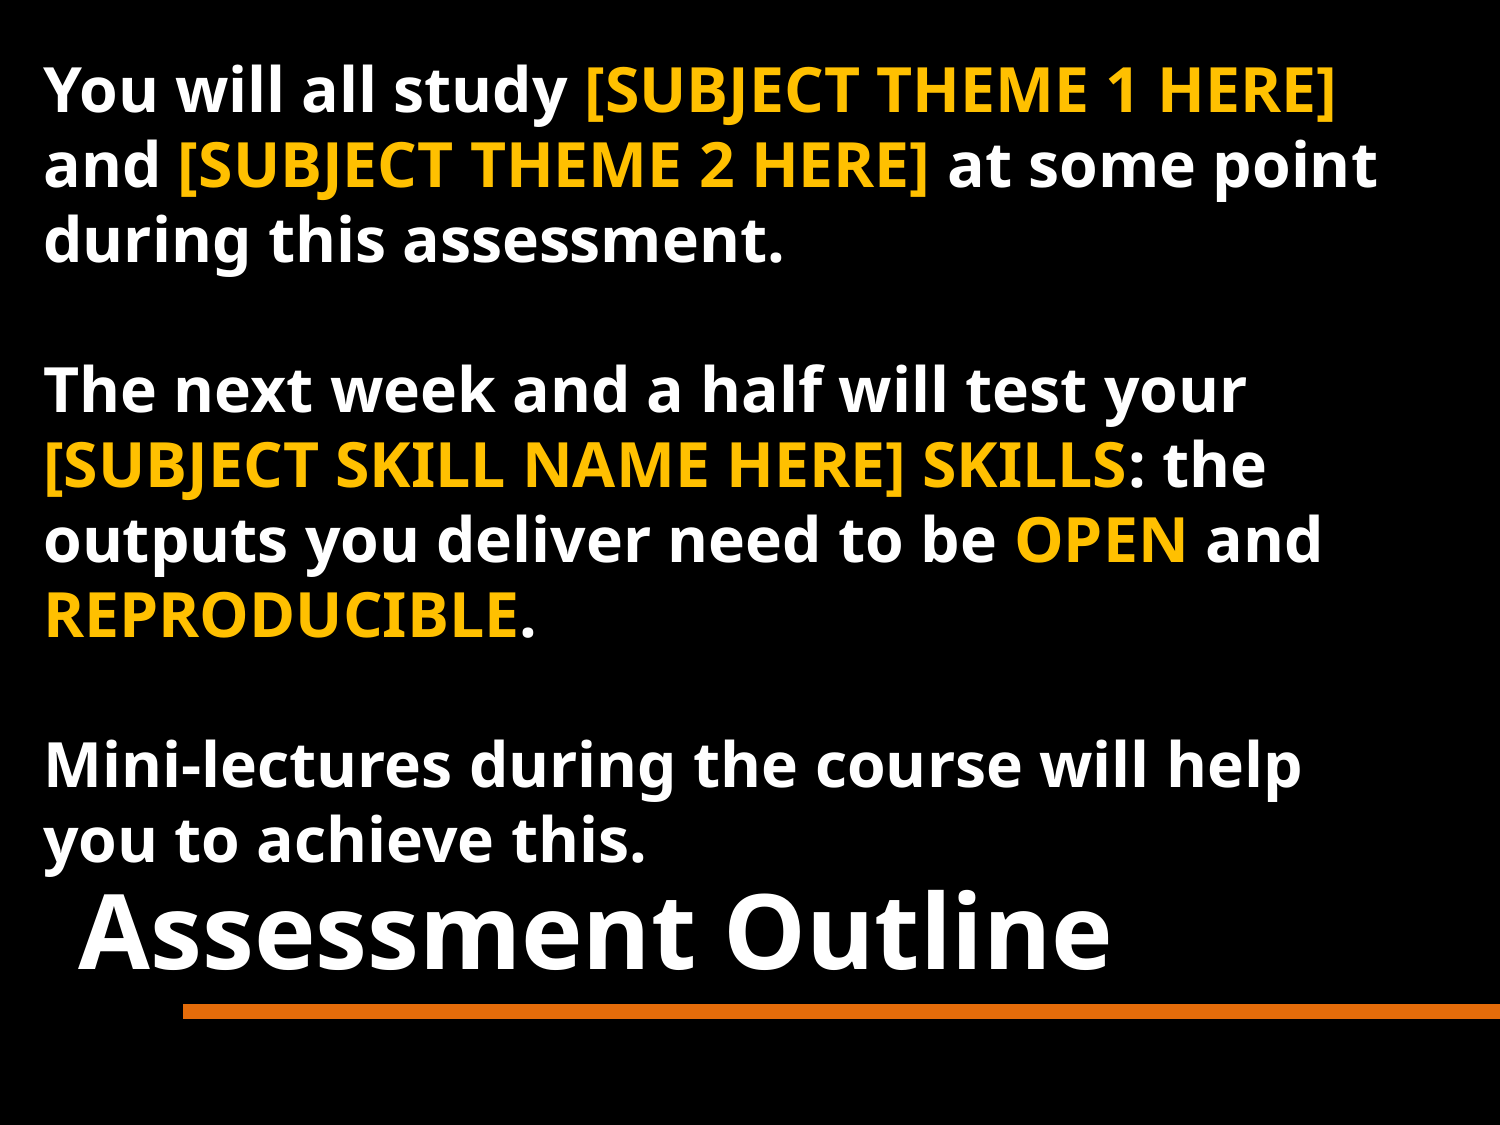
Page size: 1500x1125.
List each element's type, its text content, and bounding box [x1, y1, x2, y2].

text_box Assessment Outline [63, 858, 1483, 1000]
text_box You will all study [SUBJECT THEME 1 HERE] and [SUBJECT THEME 2 HERE] at some point during this assessment. The next week and a half will test your [SUBJECT SKILL NAME HERE] SKILLS: the outputs you deliver need to be OPEN and REPRODUCIBLE. Mini-lectures during the course will help you to achieve this. [28, 42, 1447, 891]
